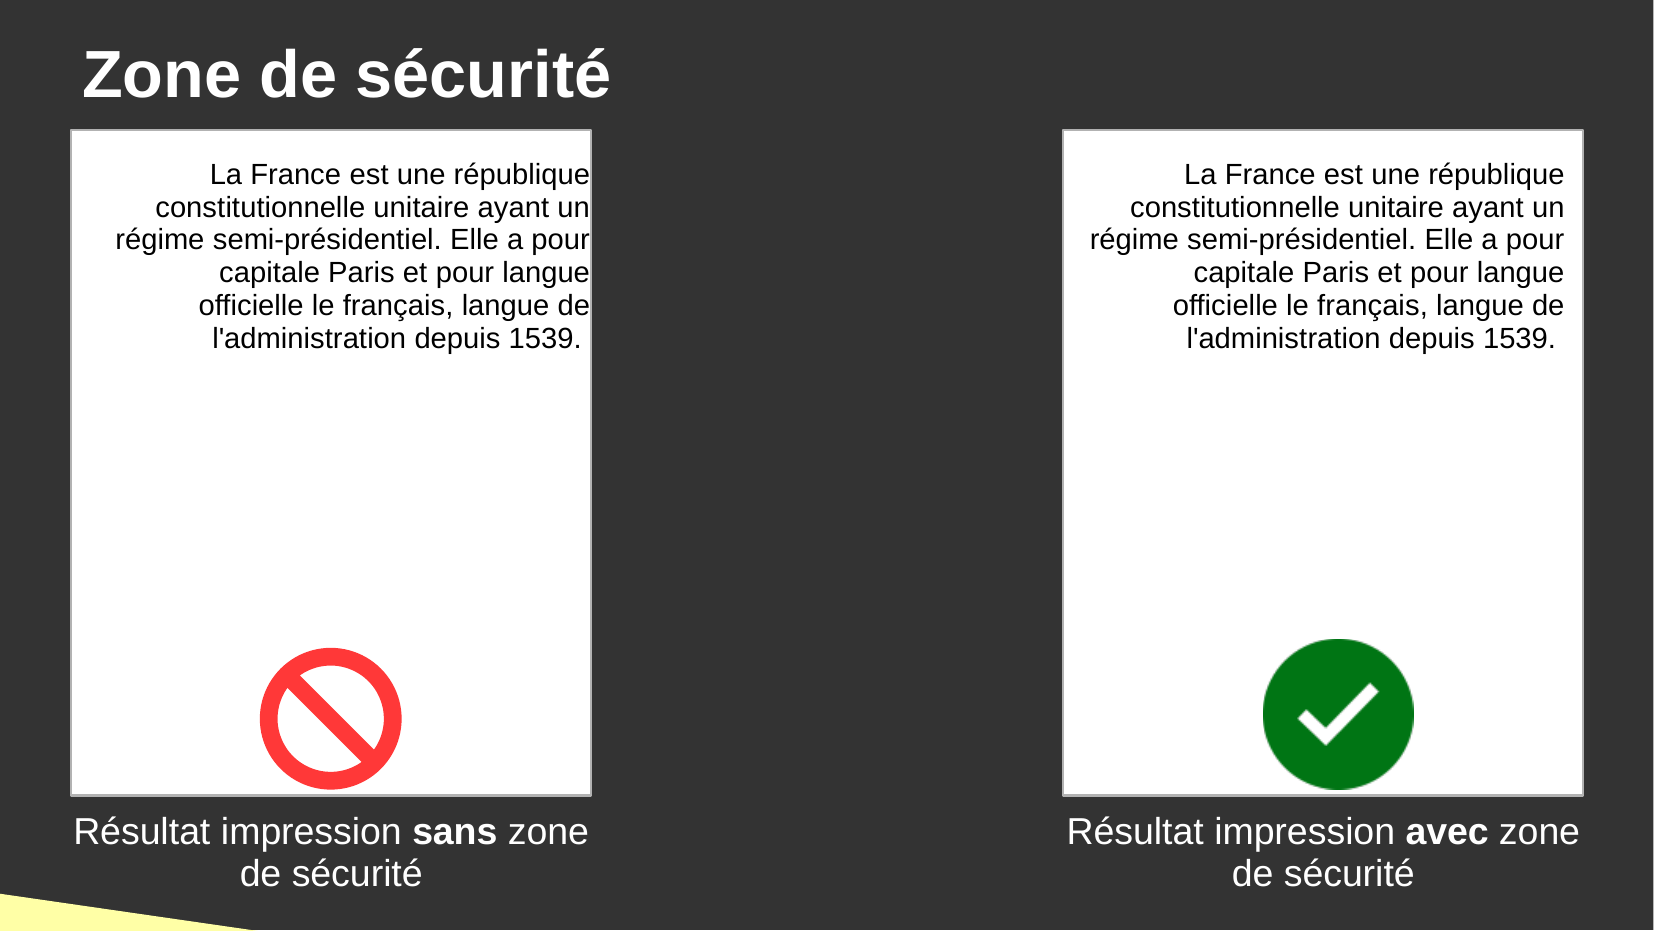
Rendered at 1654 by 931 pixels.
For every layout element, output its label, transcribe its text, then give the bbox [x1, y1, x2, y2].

text_box La France est une république constitutionnelle unitaire ayant un régime semi-présidentiel. Elle a pour capitale Paris et pour langue officielle le français, langue de l'administration depuis 1539. [100, 150, 606, 395]
text_box La France est une république constitutionnelle unitaire ayant un régime semi-présidentiel. Elle a pour capitale Paris et pour langue officielle le français, langue de l'administration depuis 1539. [1074, 150, 1580, 395]
picture [1263, 639, 1414, 790]
text_box Résultat impression avec zone de sécurité [1028, 803, 1619, 903]
text_box [70, 129, 591, 796]
text_box [1062, 129, 1583, 796]
text_box [0, 893, 259, 931]
text_box Résultat impression sans zone de sécurité [36, 803, 626, 902]
title Zone de sécurité [82, 37, 1571, 122]
